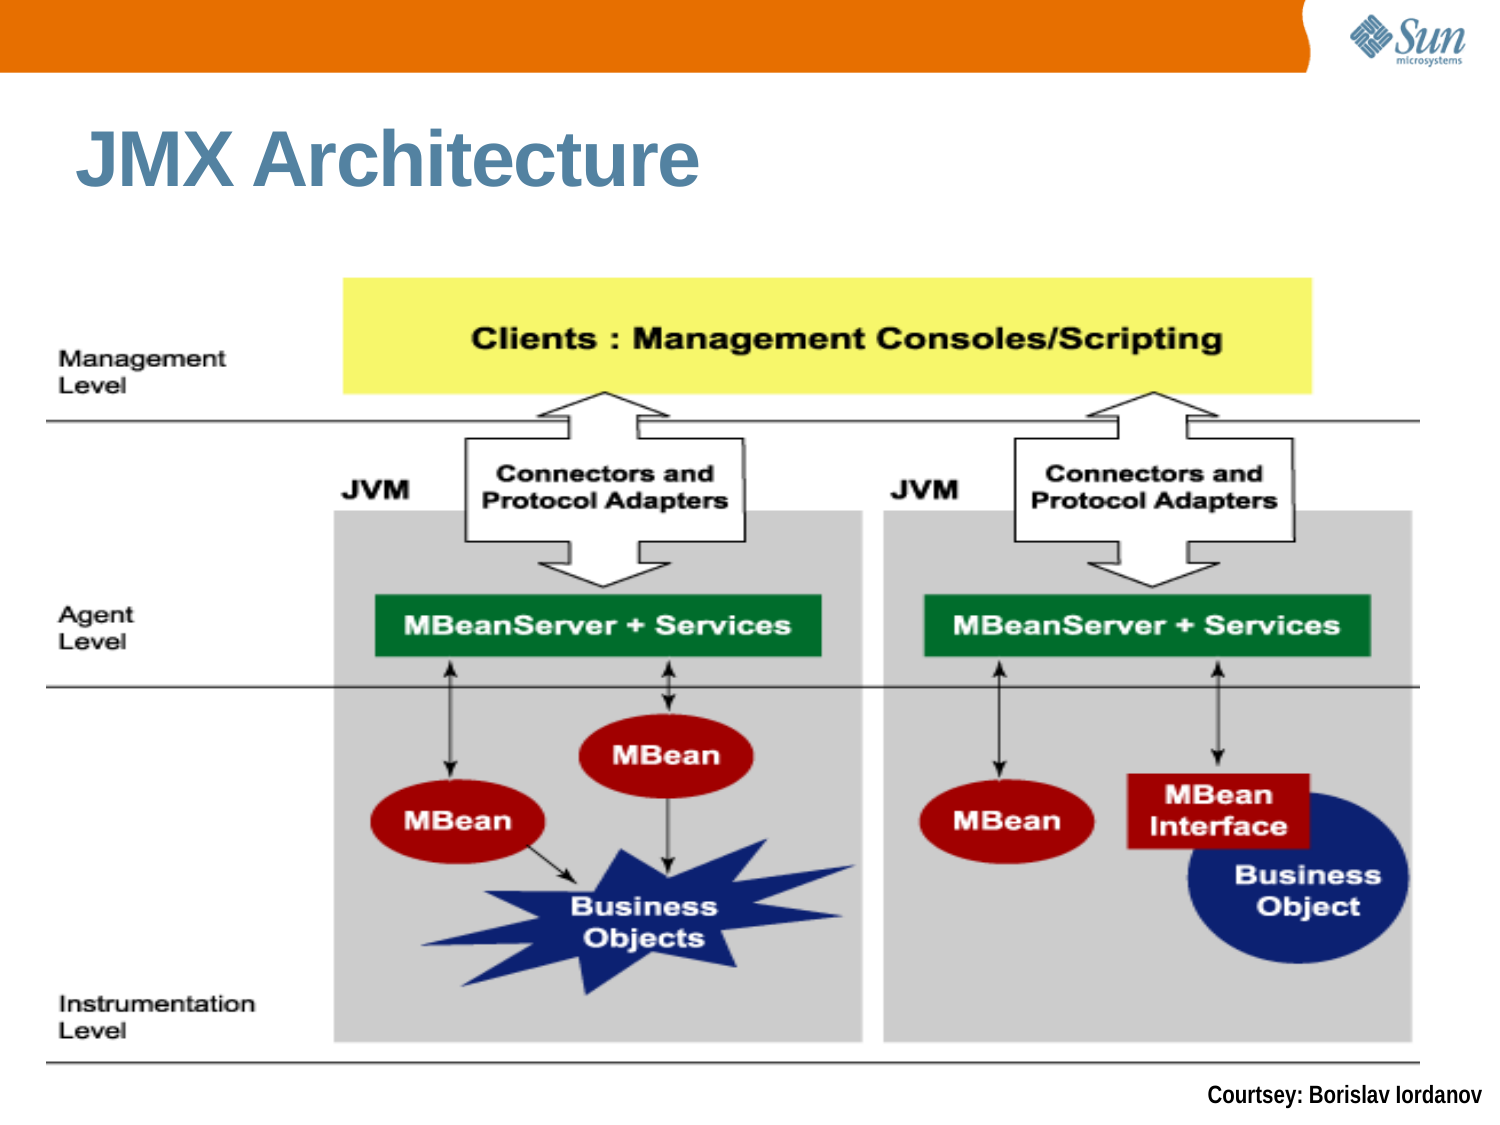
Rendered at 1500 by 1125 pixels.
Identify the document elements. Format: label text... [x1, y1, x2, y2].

picture [46, 239, 1420, 1101]
text_box Courtsey: Borislav Iordanov [1207, 1084, 1500, 1125]
title JMX Architecture [75, 122, 1438, 228]
picture [0, 0, 1500, 75]
